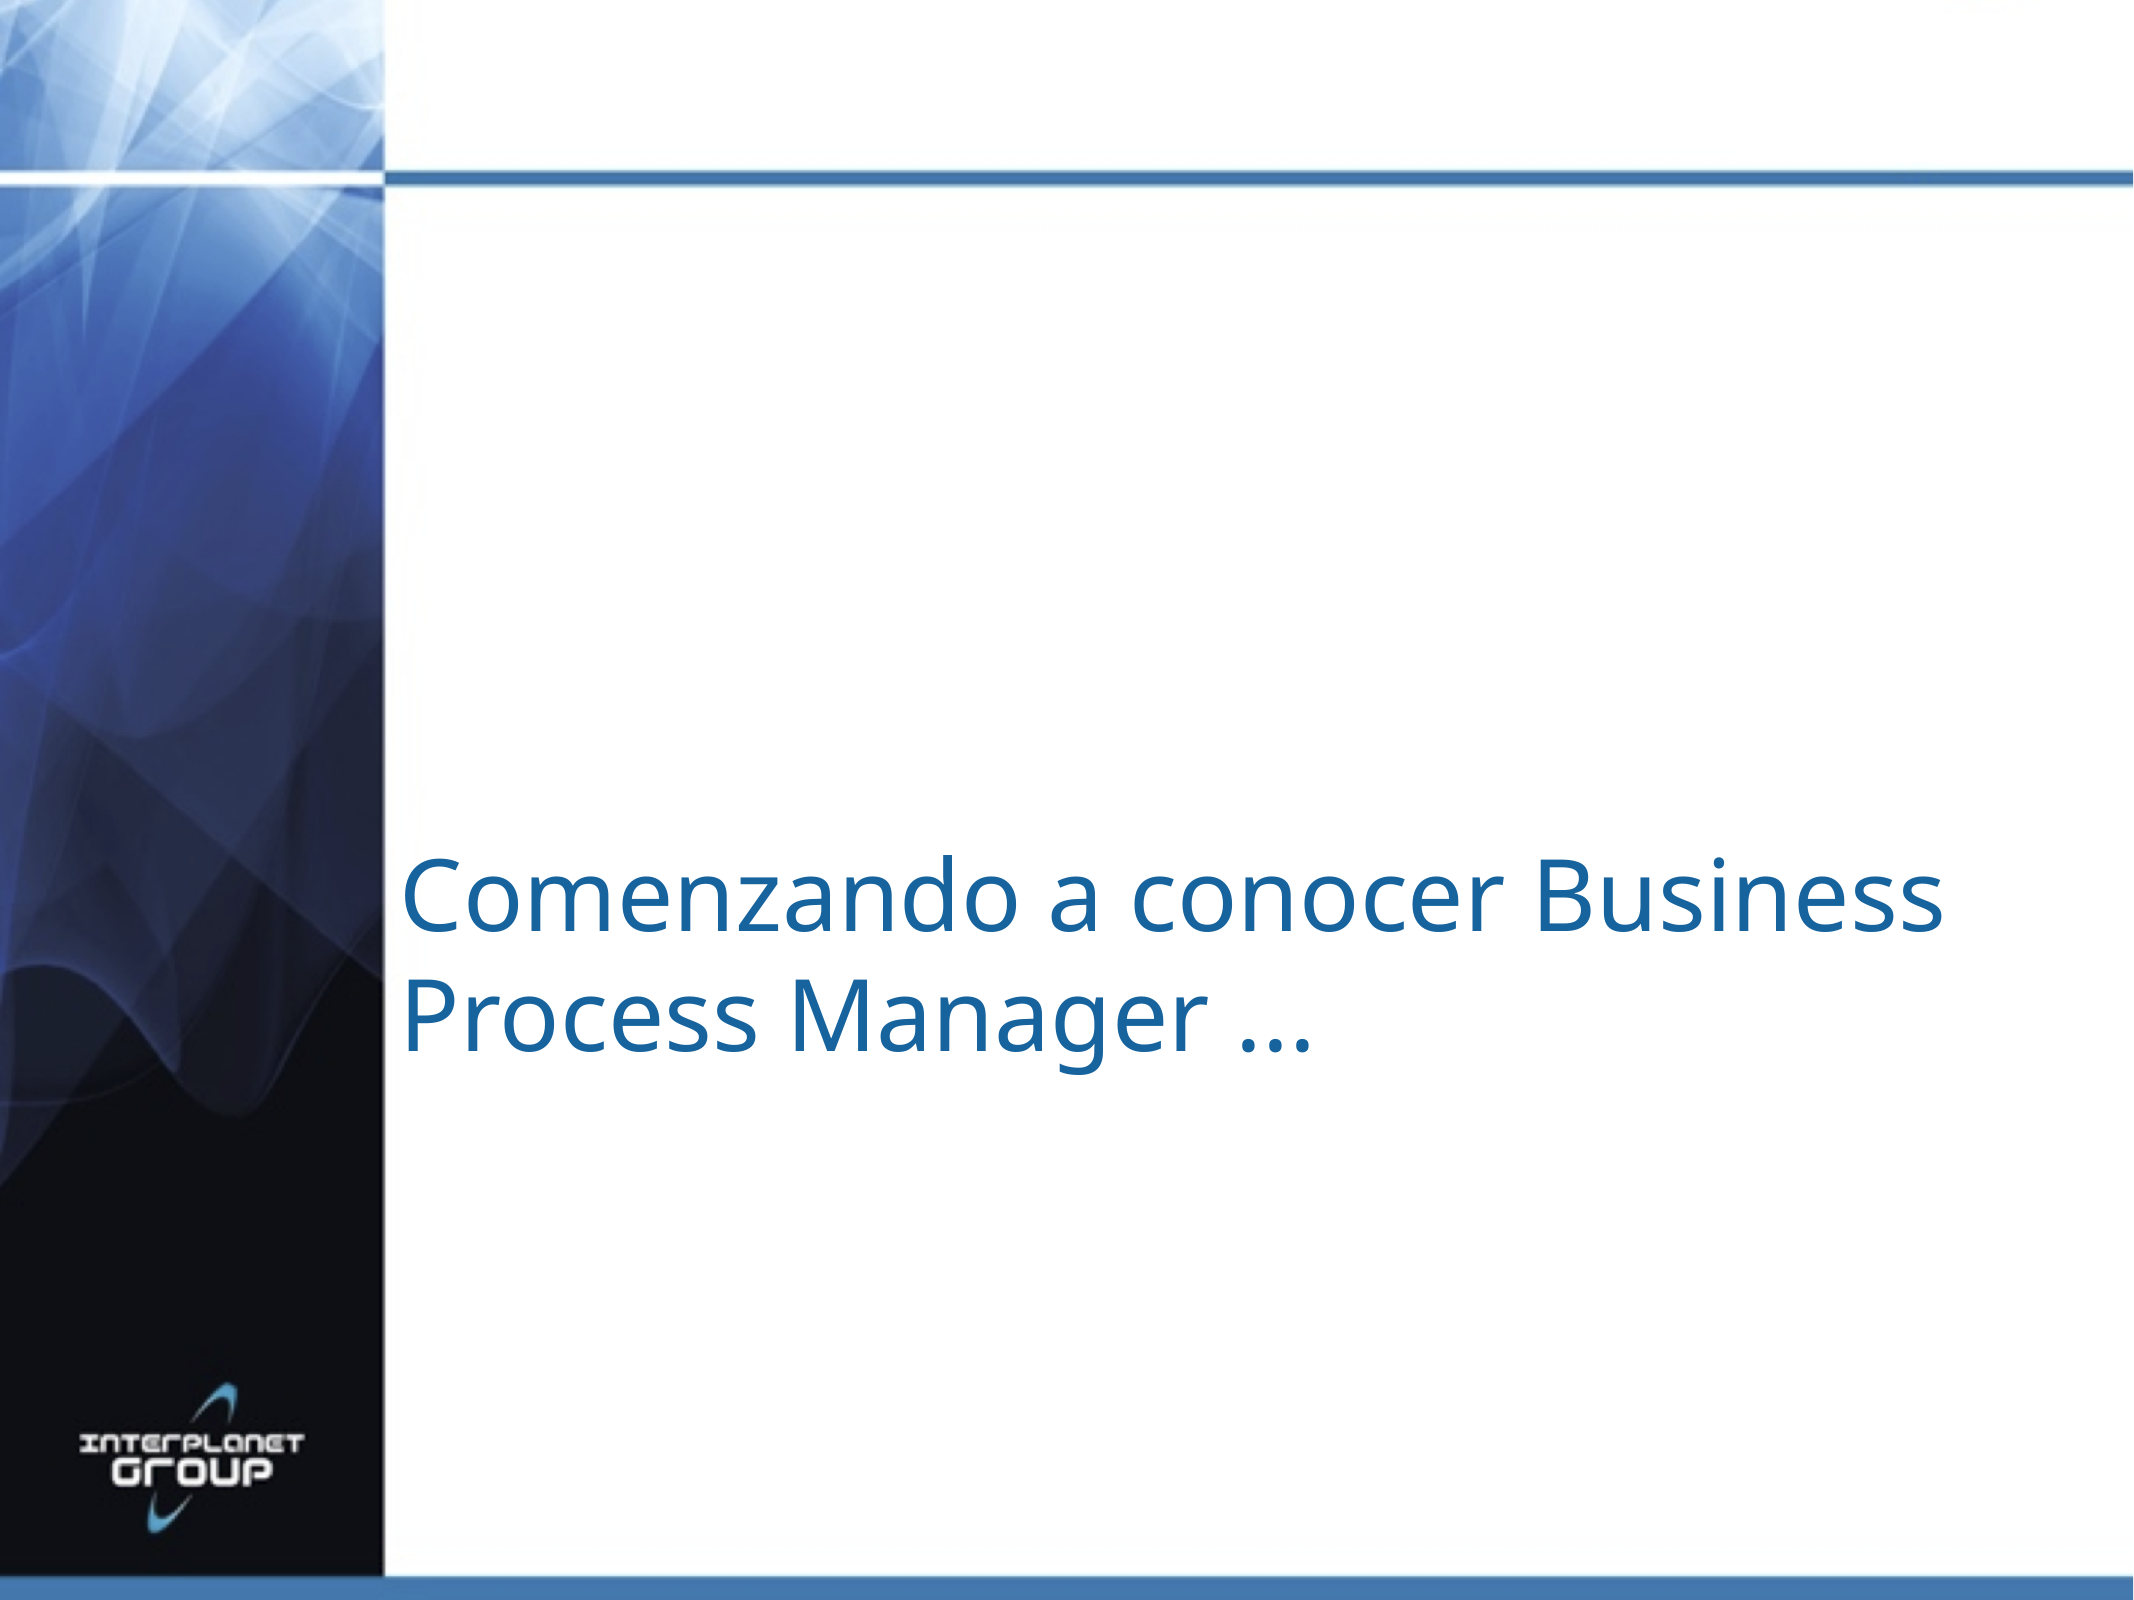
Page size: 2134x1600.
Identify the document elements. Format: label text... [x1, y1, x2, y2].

picture [0, 0, 2134, 1600]
title [391, 22, 2109, 335]
list Comenzando a conocer Business Process Manager ... [391, 335, 2109, 1567]
